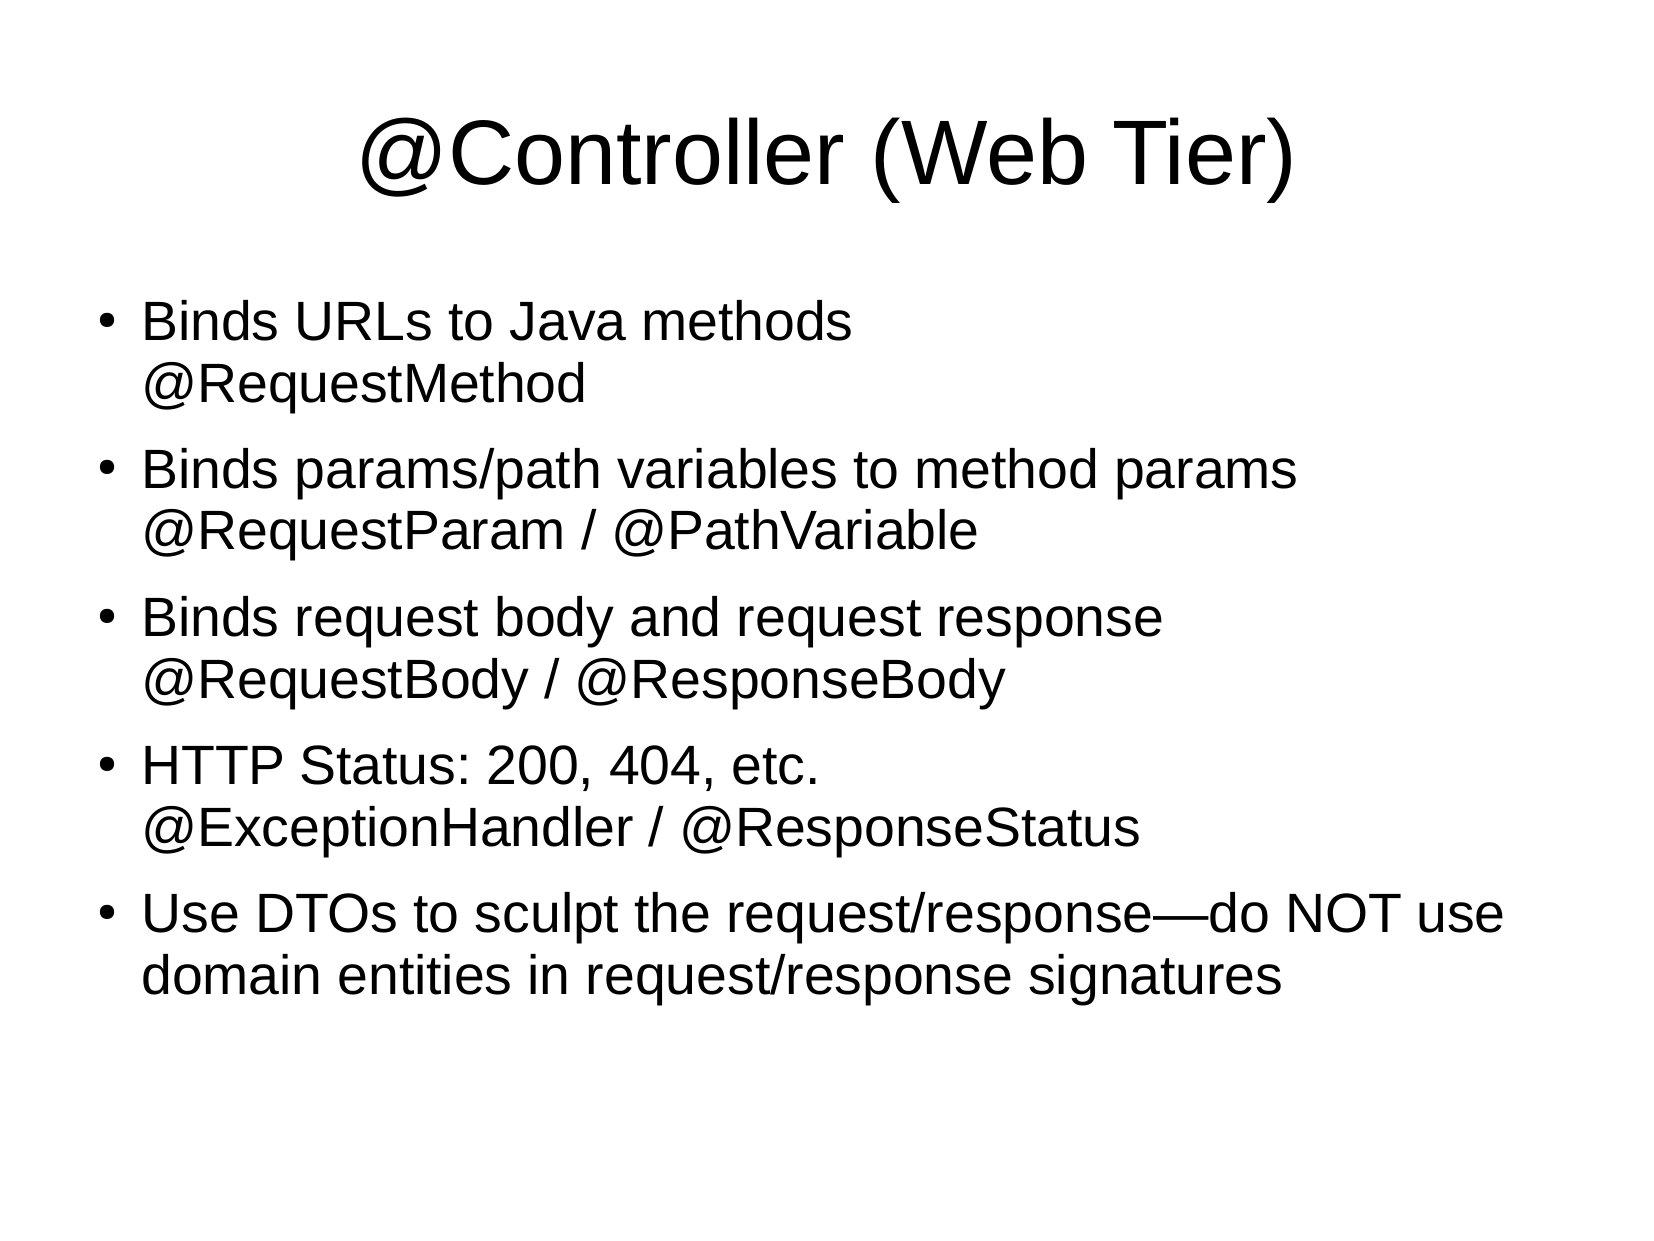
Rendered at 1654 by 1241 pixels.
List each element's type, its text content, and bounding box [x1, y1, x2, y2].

list Binds URLs to Java methods @RequestMethod Binds params/path variables to method params @RequestParam / @PathVariable Binds request body and request response @RequestBody / @ResponseBody HTTP Status: 200, 404, etc. @ExceptionHandler / @ResponseStatus Use DTOs to sculpt the request/response—do NOT use domain entities in request/response signatures [82, 290, 1571, 1010]
title @Controller (Web Tier) [82, 49, 1571, 257]
